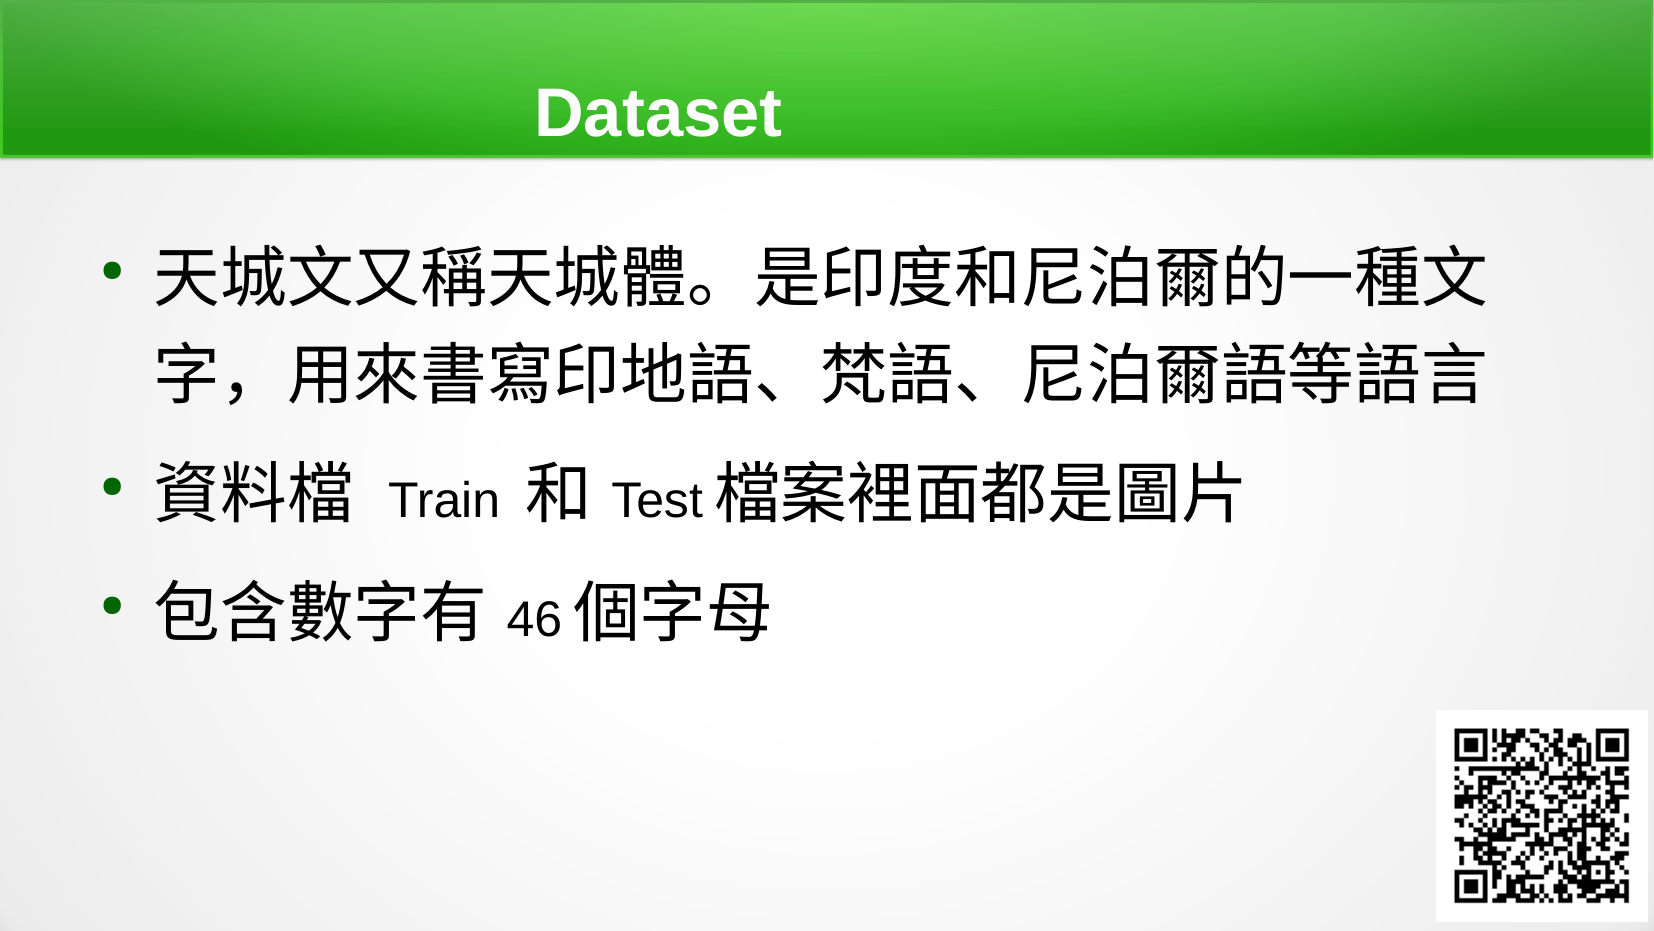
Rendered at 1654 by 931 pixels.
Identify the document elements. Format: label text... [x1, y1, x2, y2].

picture [1436, 710, 1648, 922]
title Dataset [82, 35, 1235, 189]
list 天城文又稱天城體。是印度和尼泊爾的一種文字，用來書寫印地語、梵語、尼泊爾語等語言 資料檔 Train 和Test檔案裡面都是圖片 包含數字有46個字母 [82, 224, 1571, 764]
